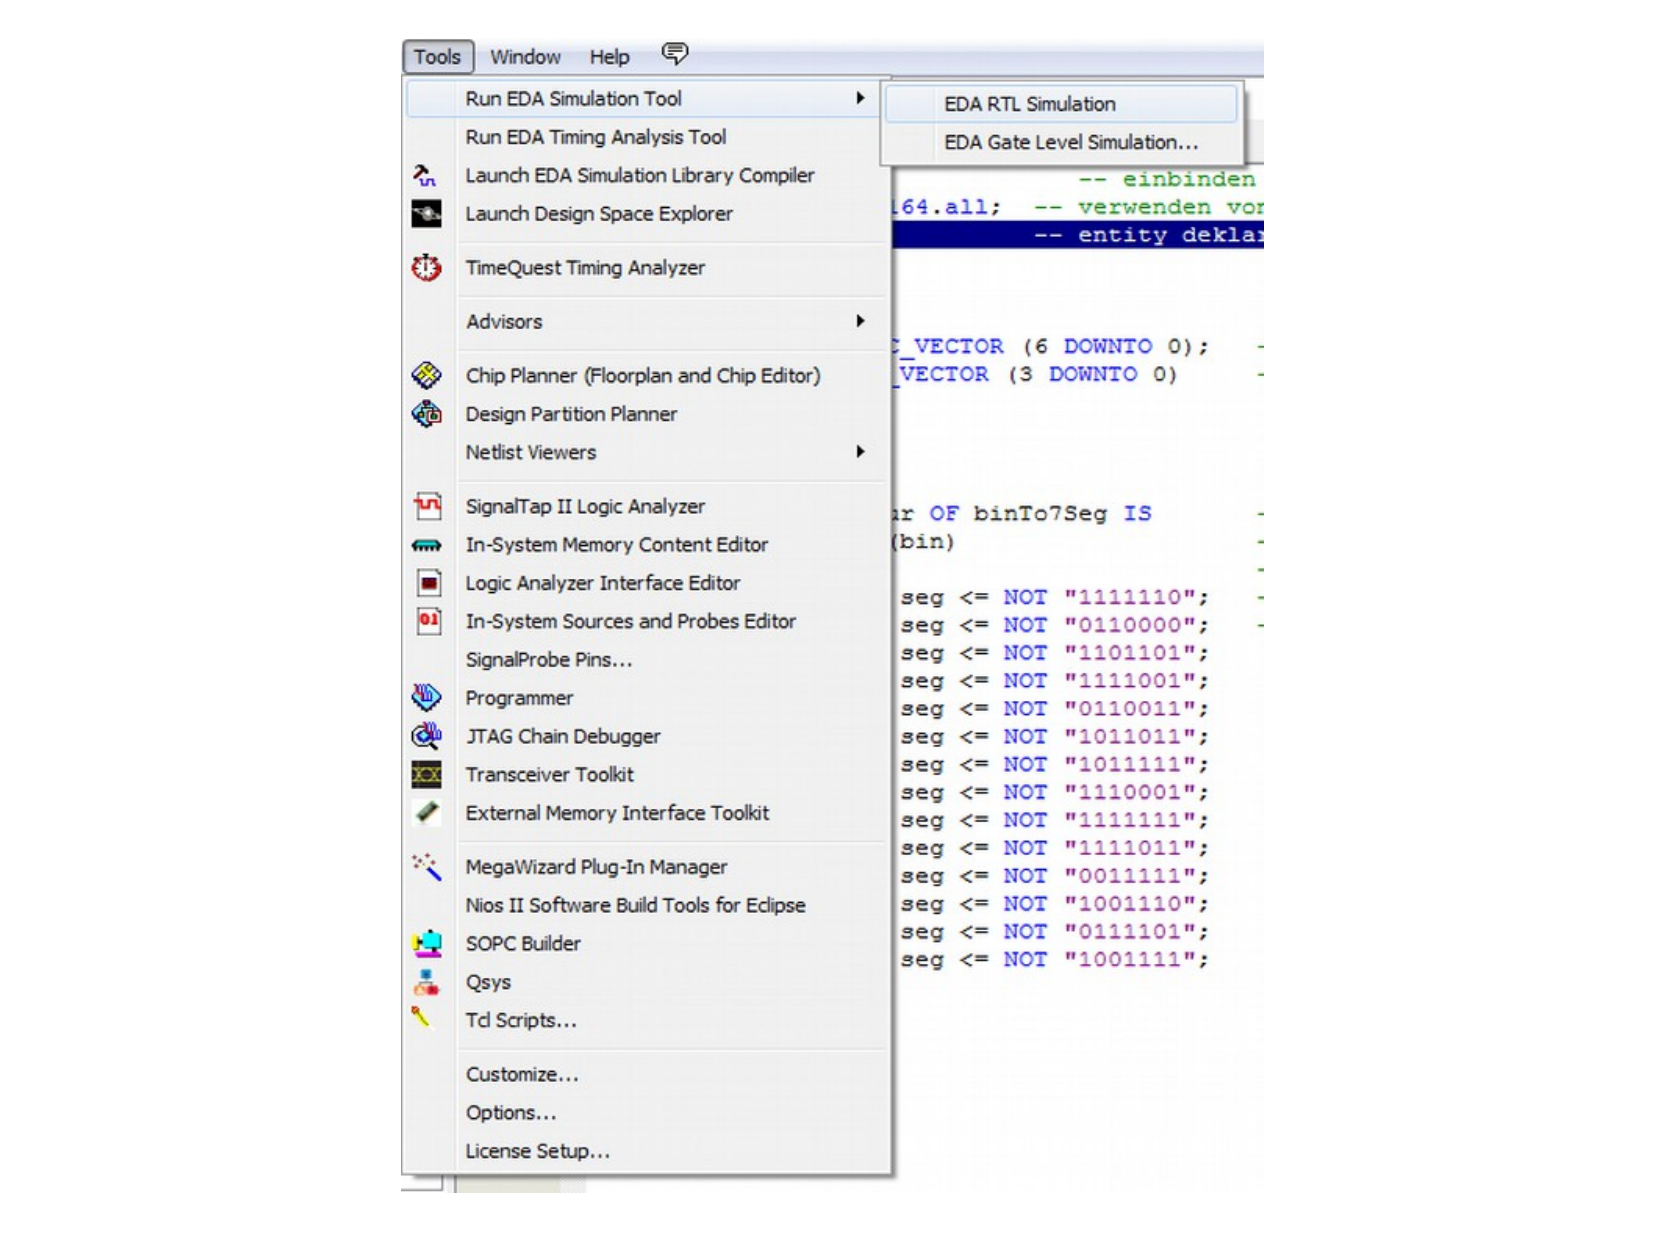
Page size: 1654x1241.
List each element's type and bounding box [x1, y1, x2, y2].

picture [401, 38, 1264, 1193]
